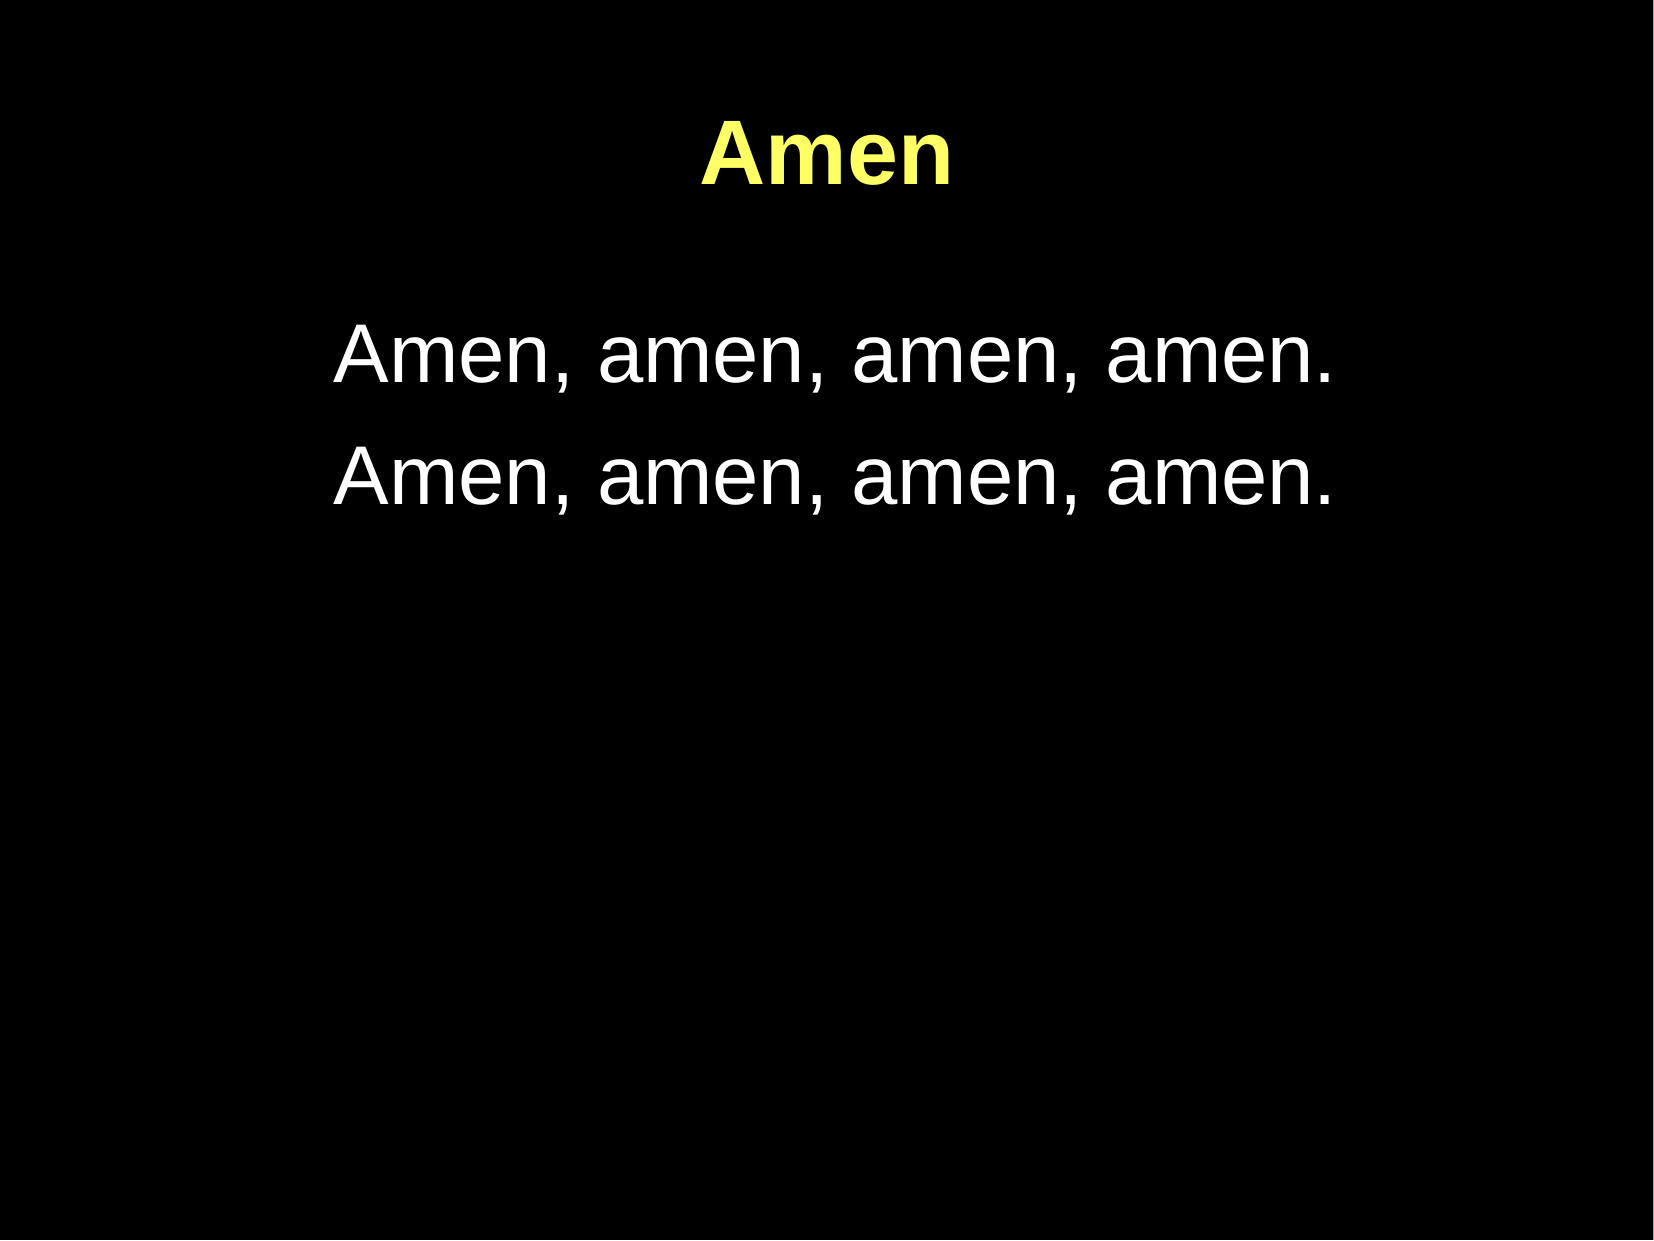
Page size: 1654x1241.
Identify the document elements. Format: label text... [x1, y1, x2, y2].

title Amen [82, 49, 1571, 257]
list Amen, amen, amen, amen. Amen, amen, amen, amen. [0, 307, 1654, 1241]
